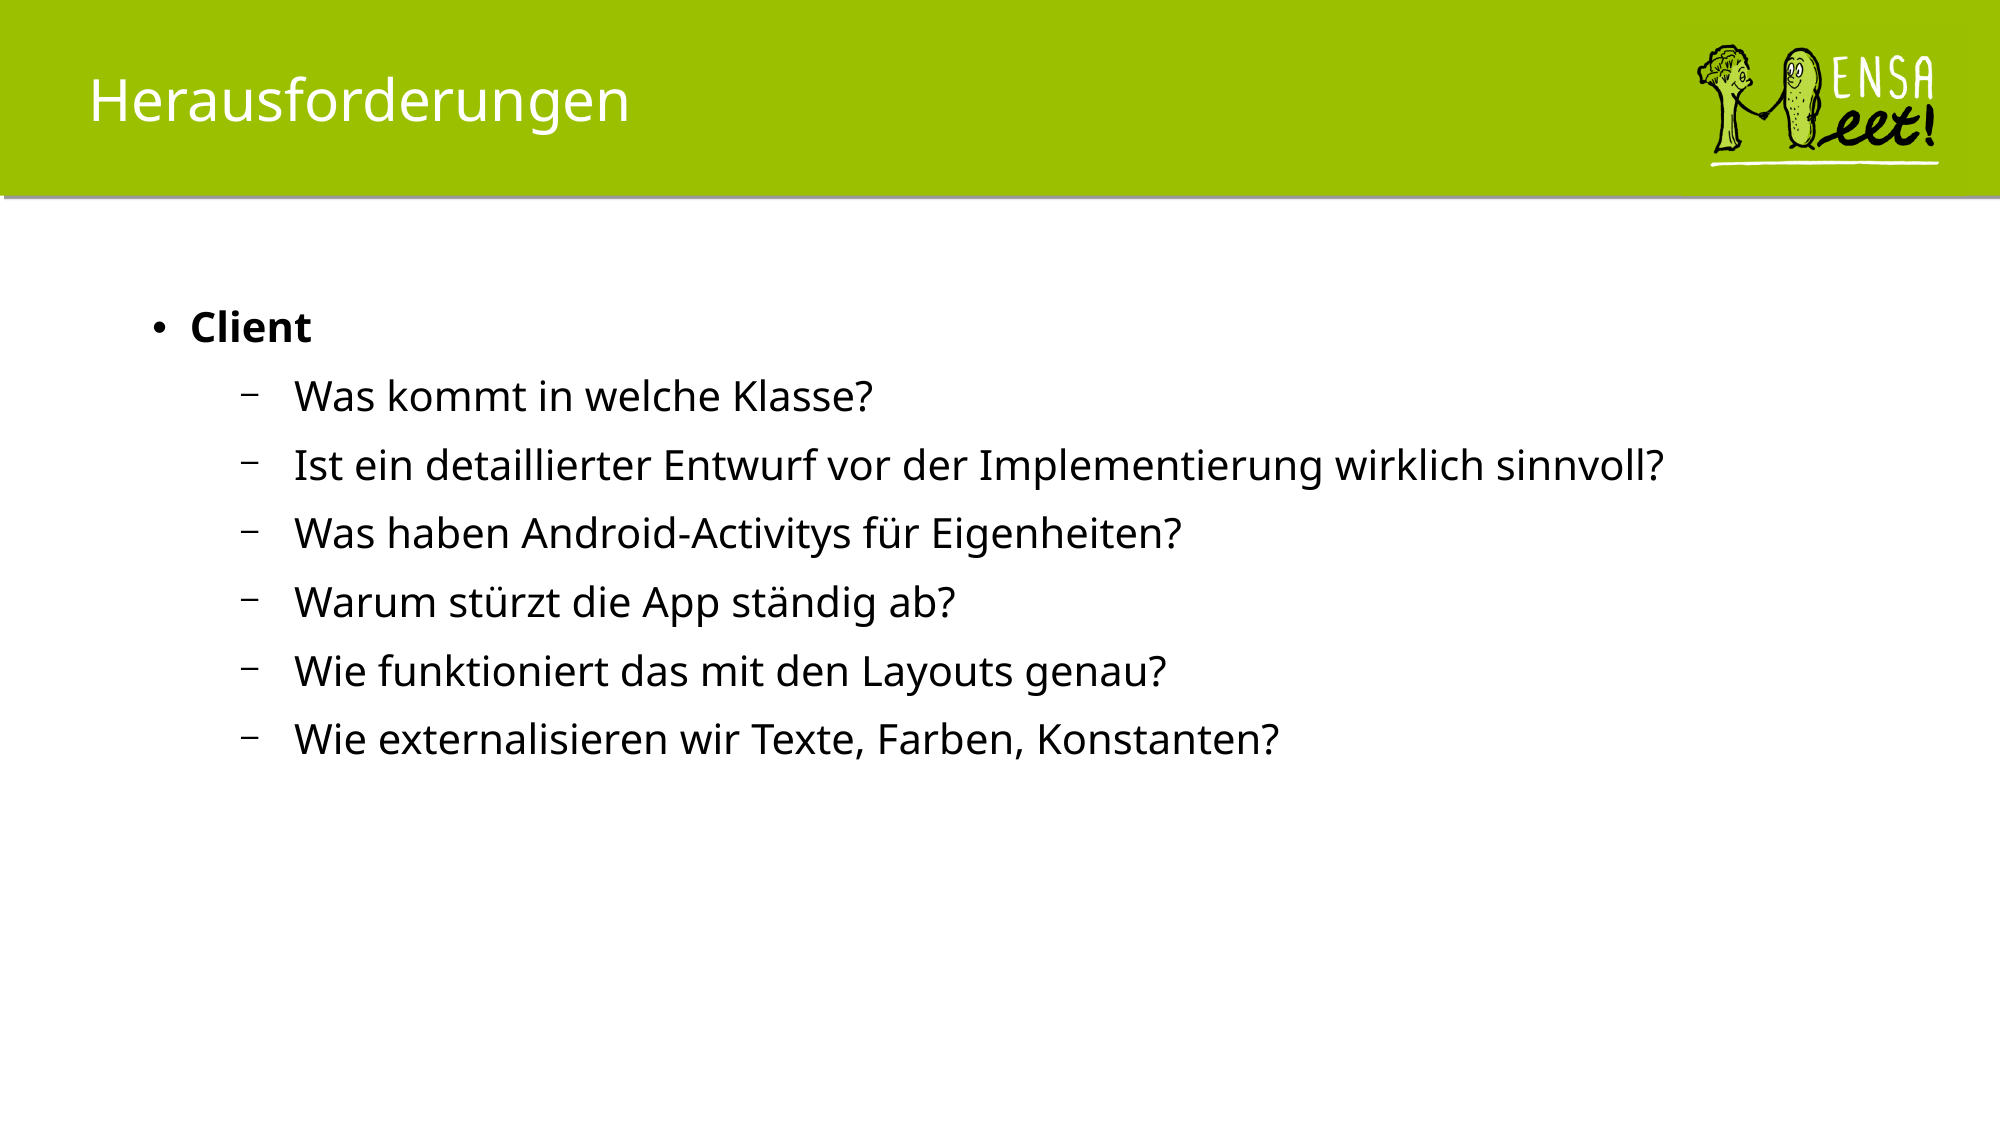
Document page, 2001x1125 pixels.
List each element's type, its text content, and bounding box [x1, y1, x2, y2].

list Client Was kommt in welche Klasse? Ist ein detaillierter Entwurf vor der Implementierung wirklich sinnvoll? Was haben Android-Activitys für Eigenheiten? Warum stürzt die App ständig ab? Wie funktioniert das mit den Layouts genau? Wie externalisieren wir Texte, Farben, Konstanten? [137, 299, 1863, 1014]
title Herausforderungen [0, 0, 2000, 196]
picture [1682, 23, 1967, 196]
